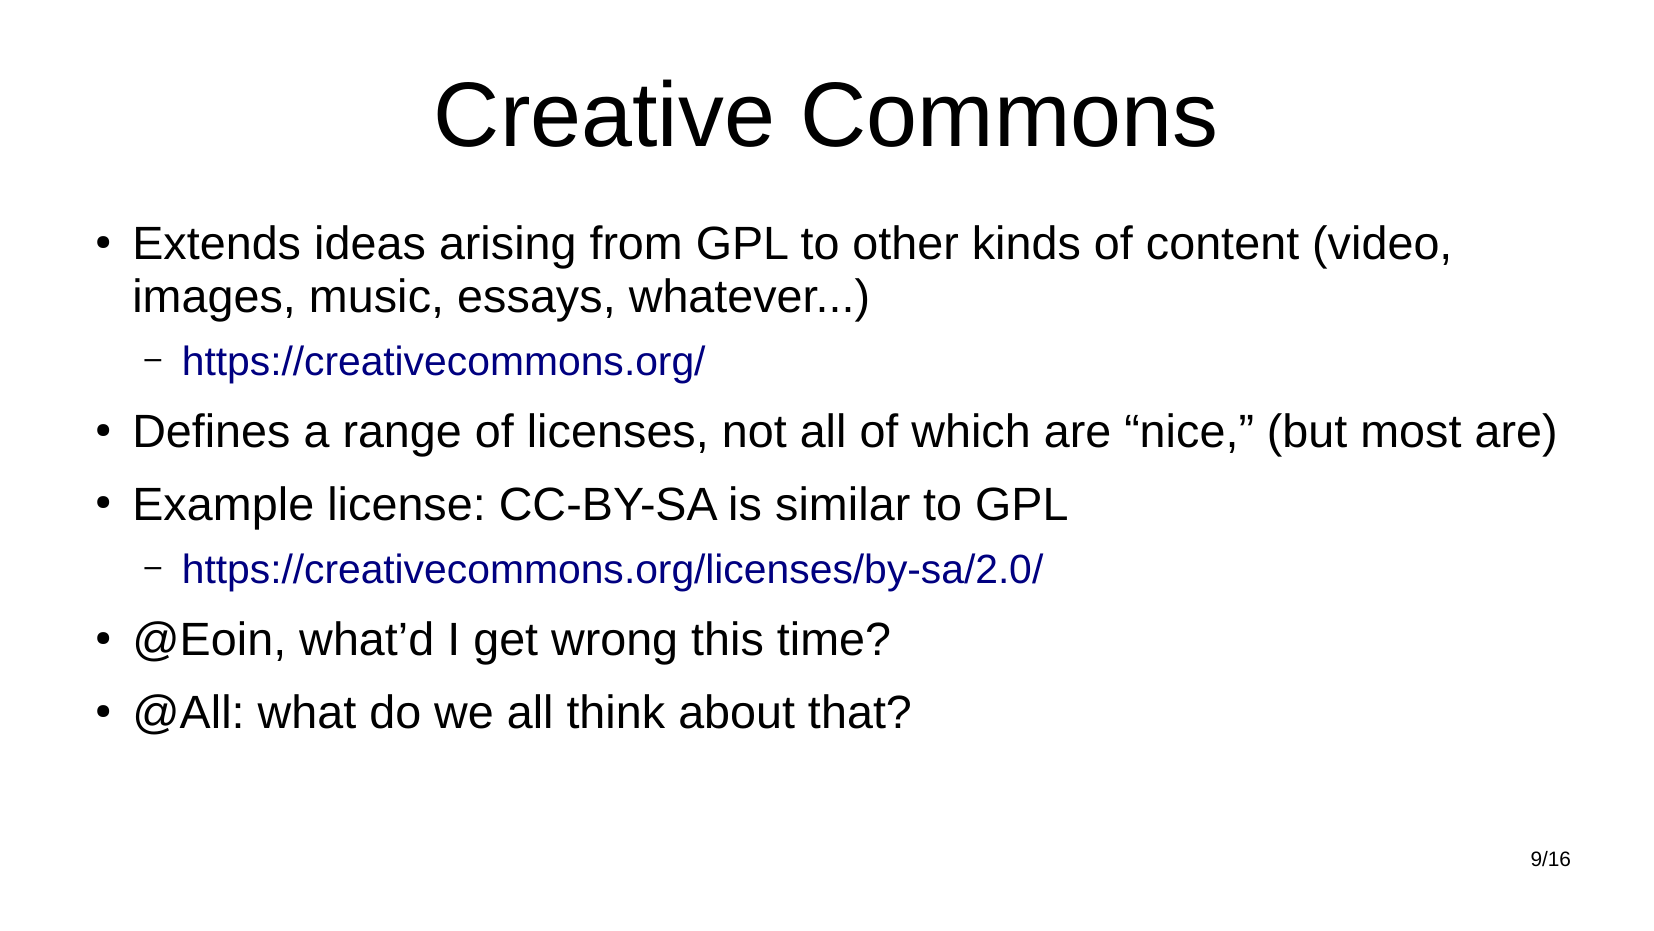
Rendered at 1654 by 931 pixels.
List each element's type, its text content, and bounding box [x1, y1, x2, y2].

list Extends ideas arising from GPL to other kinds of content (video, images, music, essays, whatever...) https://creativecommons.org/ Defines a range of licenses, not all of which are “nice,” (but most are) Example license: CC-BY-SA is similar to GPL https://creativecommons.org/licenses/by-sa/2.0/ @Eoin, what’d I get wrong this time? @All: what do we all think about that? [82, 217, 1571, 758]
title Creative Commons [82, 37, 1571, 193]
